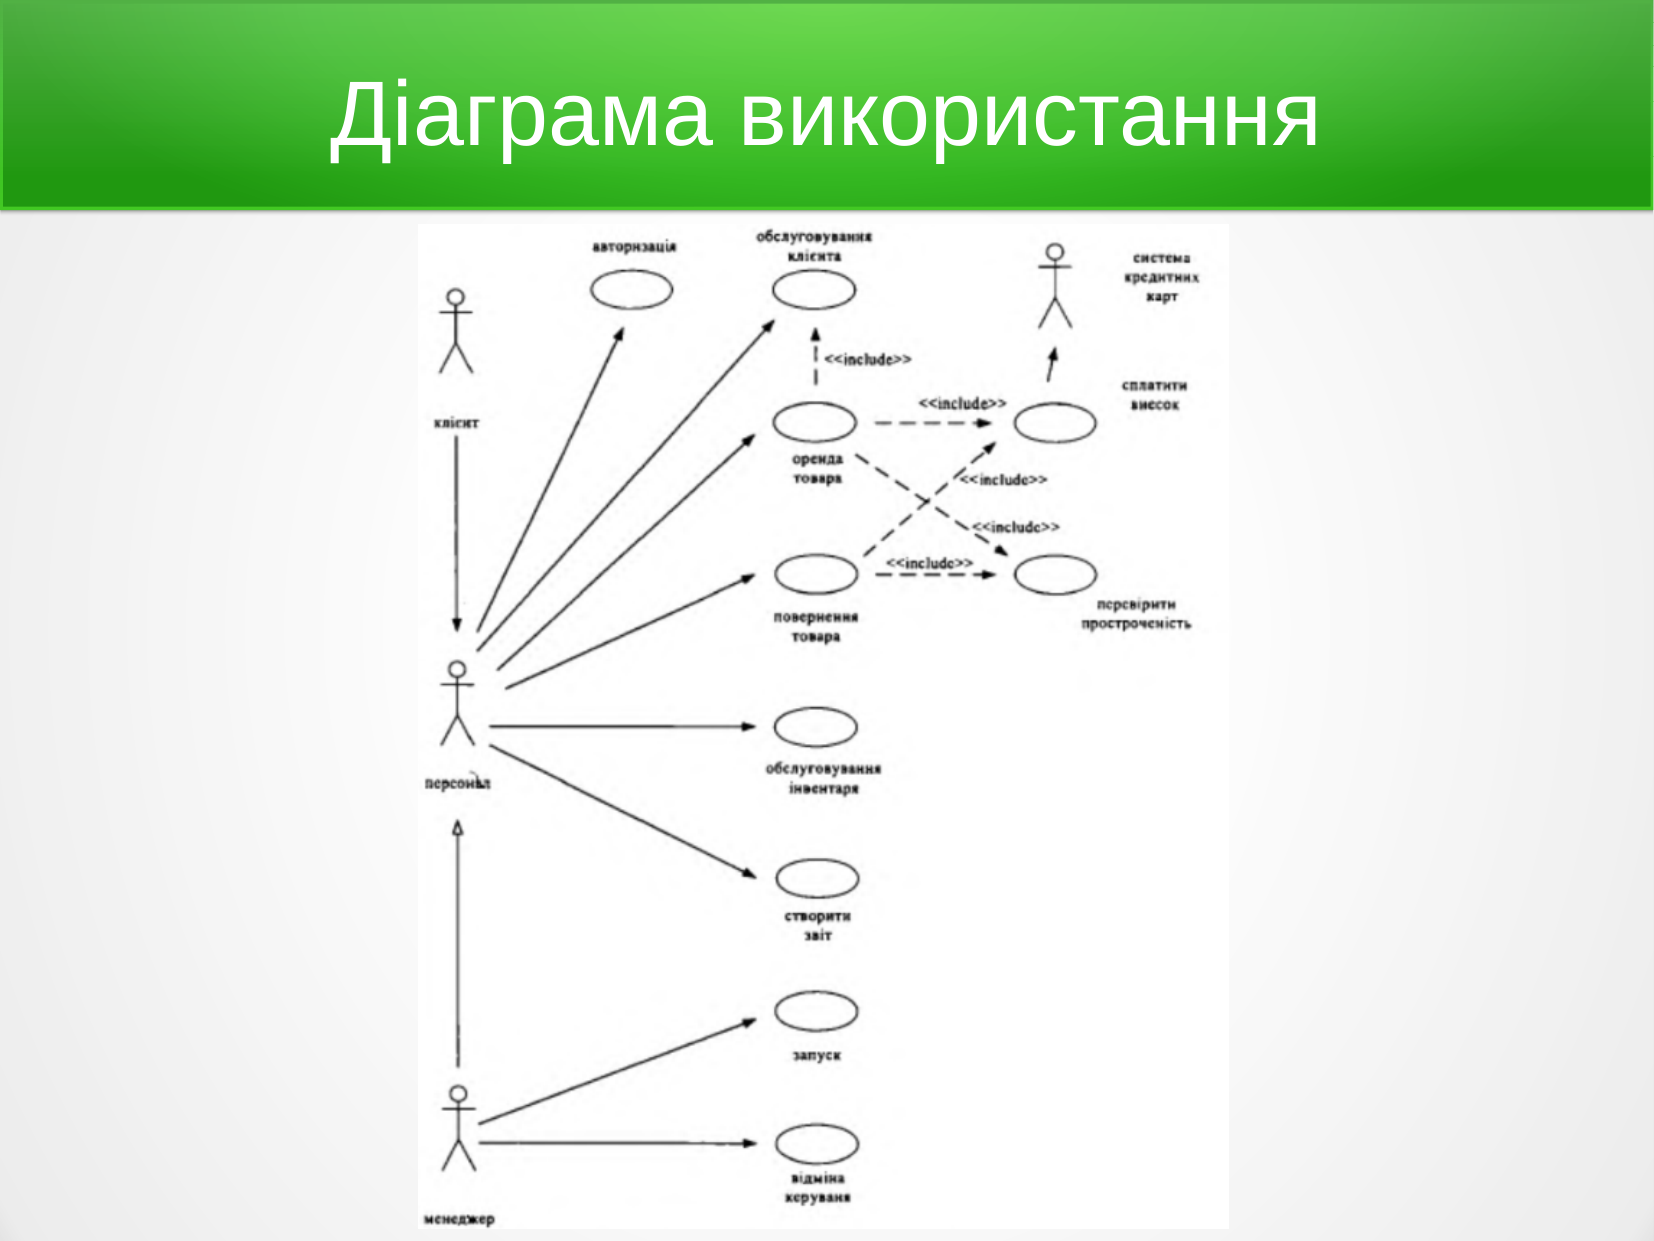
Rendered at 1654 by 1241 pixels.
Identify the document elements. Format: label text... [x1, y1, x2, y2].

title Діаграма використання [82, 49, 1571, 179]
picture [418, 224, 1229, 1229]
